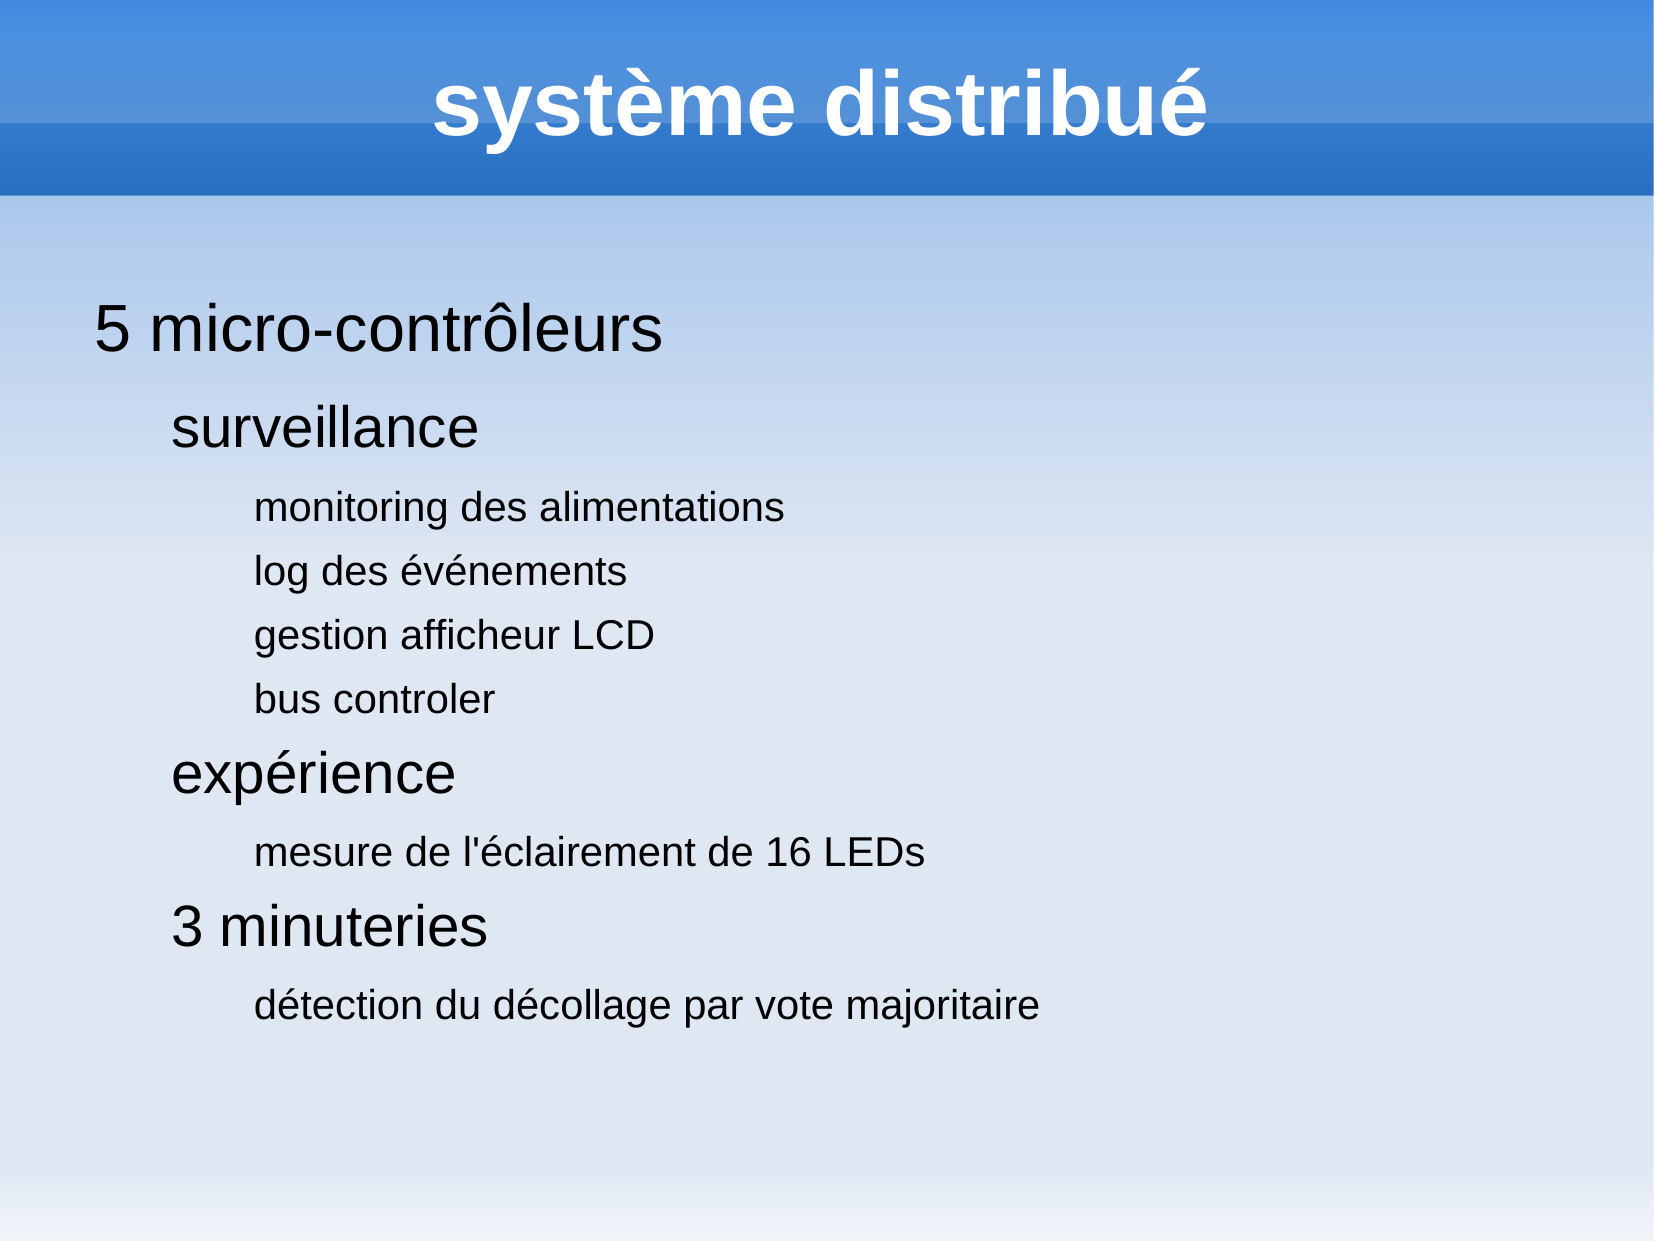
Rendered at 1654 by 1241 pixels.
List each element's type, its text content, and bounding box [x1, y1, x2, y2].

list 5 micro-contrôleurs surveillance monitoring des alimentations log des événements gestion afficheur LCD bus controler expérience mesure de l'éclairement de 16 LEDs 3 minuteries détection du décollage par vote majoritaire [76, 290, 1565, 1211]
title système distribué [76, 7, 1565, 200]
picture [0, 0, 1654, 1241]
